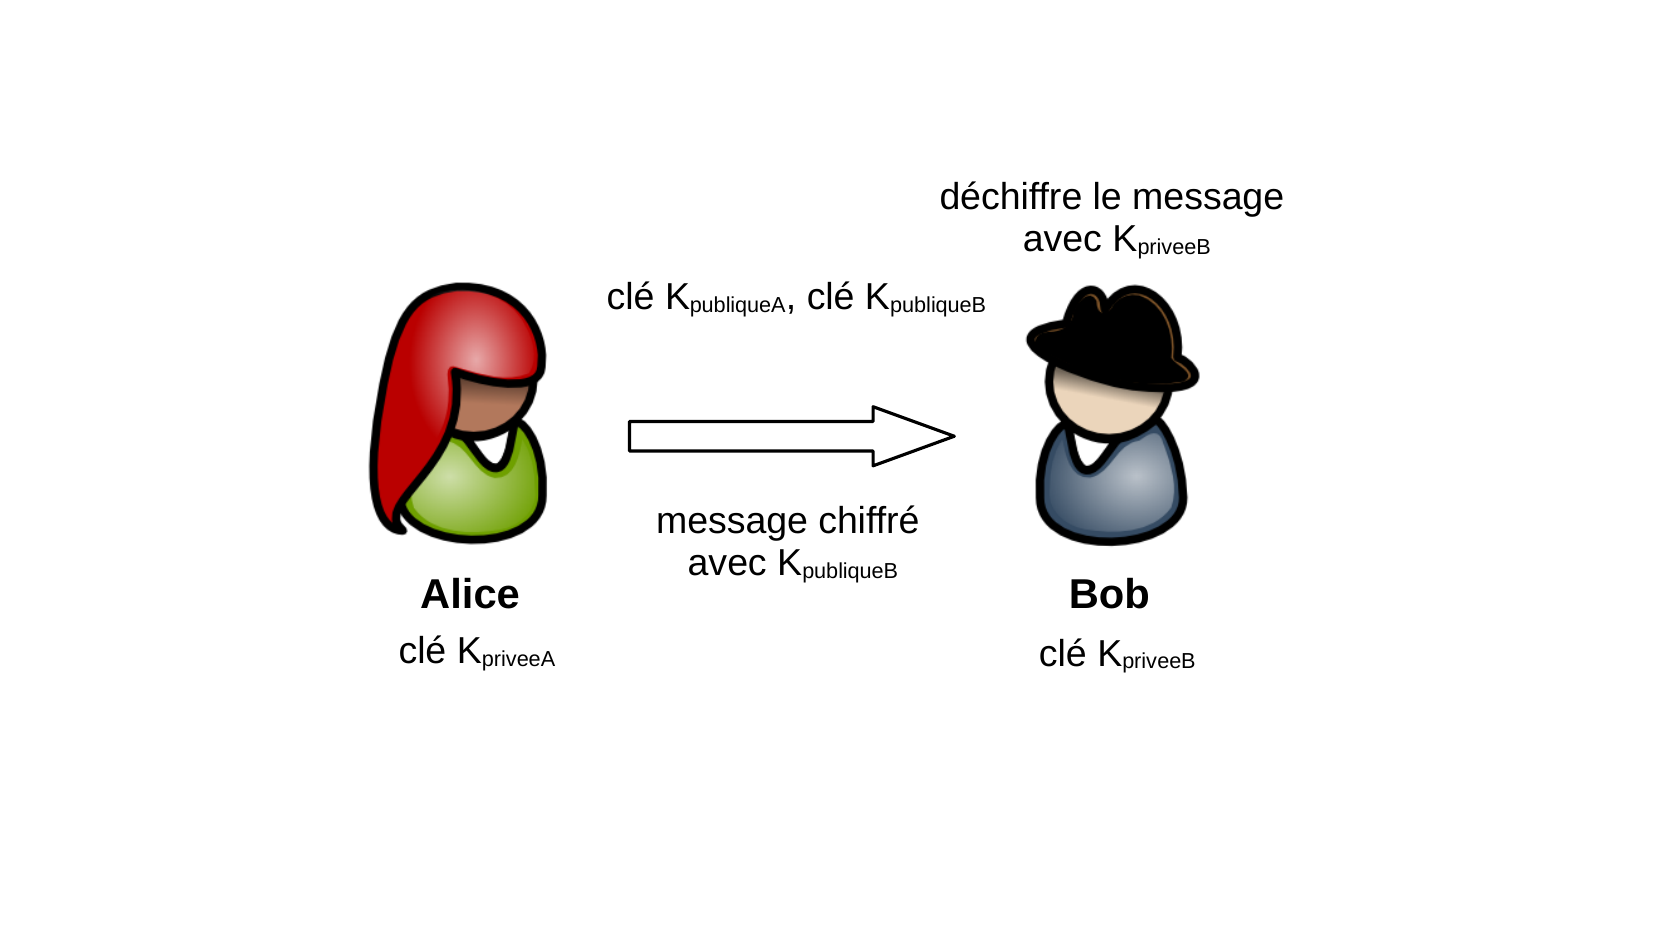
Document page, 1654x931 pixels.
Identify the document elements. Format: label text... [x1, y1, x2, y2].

picture [1003, 272, 1216, 562]
text_box Bob [1053, 563, 1165, 624]
text_box clé KpubliqueA, clé KpubliqueB [591, 267, 1032, 367]
text_box clé KpriveeB [1024, 624, 1211, 682]
text_box [629, 406, 955, 466]
text_box message chiffré avec KpubliqueB [641, 491, 945, 591]
text_box clé KpriveeA [383, 622, 571, 680]
text_box déchiffre le message avec KpriveeB [924, 168, 1310, 268]
picture [355, 274, 591, 562]
text_box Alice [405, 563, 535, 622]
